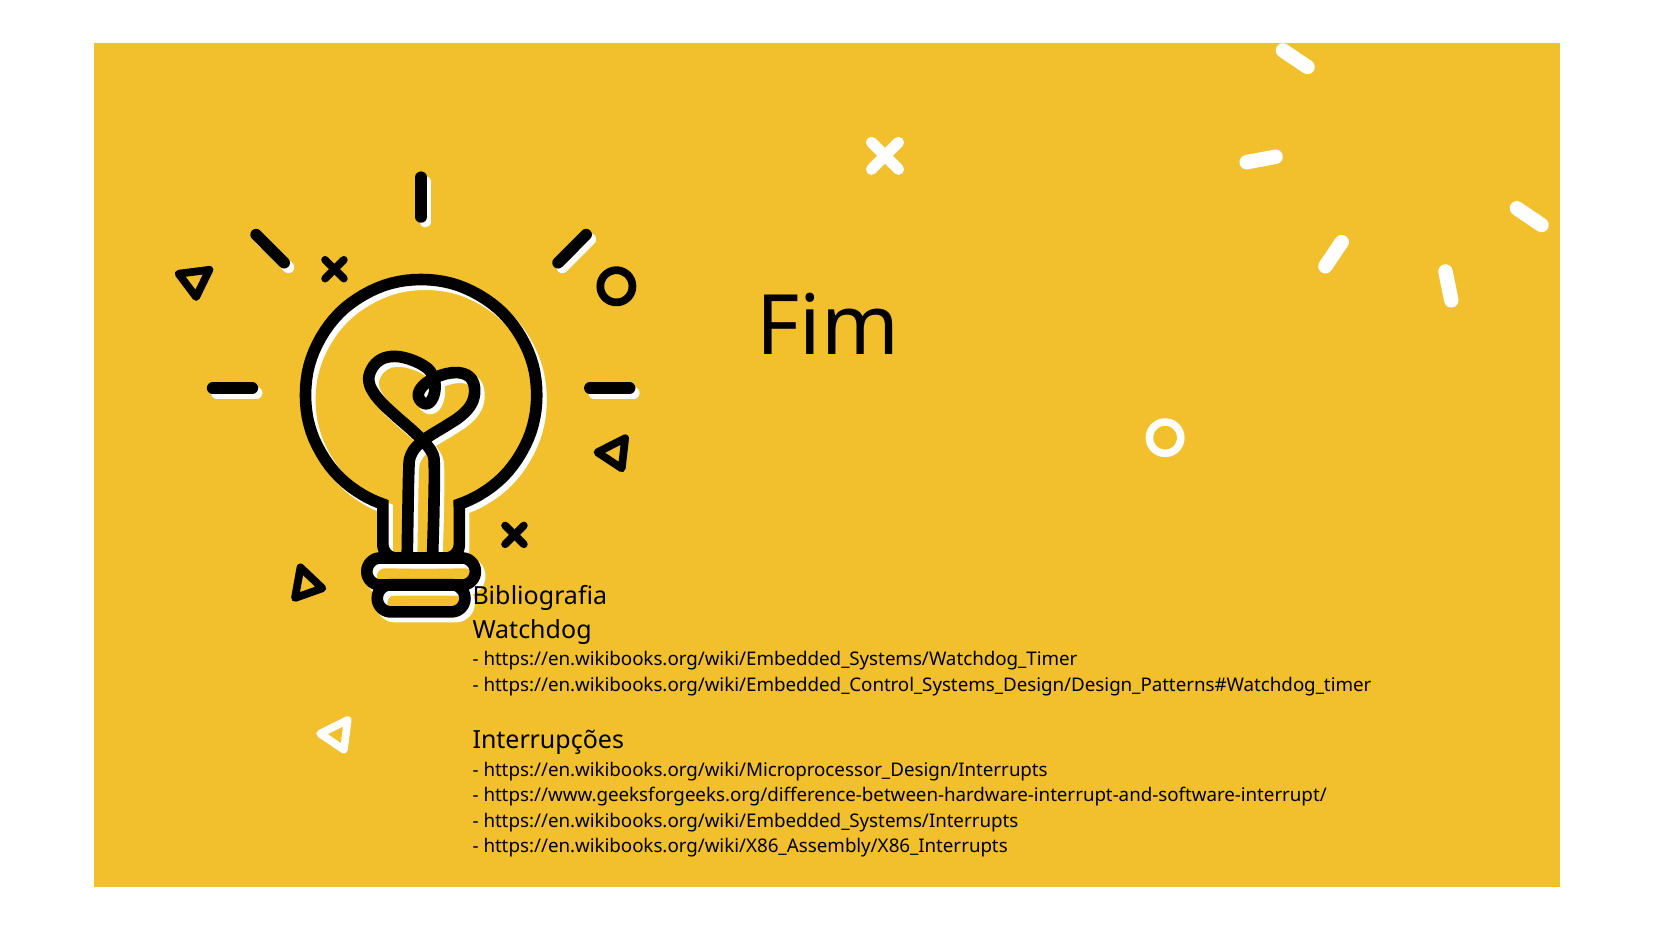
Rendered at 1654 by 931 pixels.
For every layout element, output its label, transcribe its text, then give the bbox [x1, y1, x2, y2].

title Fim [756, 265, 1477, 380]
title Bibliografia Watchdog - https://en.wikibooks.org/wiki/Embedded_Systems/Watchdog_Timer - https://en.wikibooks.org/wiki/Embedded_Control_Systems_Design/Design_Patterns#Watchdog_timer Interrupções - https://en.wikibooks.org/wiki/Microprocessor_Design/Interrupts - https://www.geeksforgeeks.org/difference-between-hardware-interrupt-and-software-interrupt/ - https://en.wikibooks.org/wiki/Embedded_Systems/Interrupts - https://en.wikibooks.org/wiki/X86_Assembly/X86_Interrupts [472, 549, 1399, 886]
